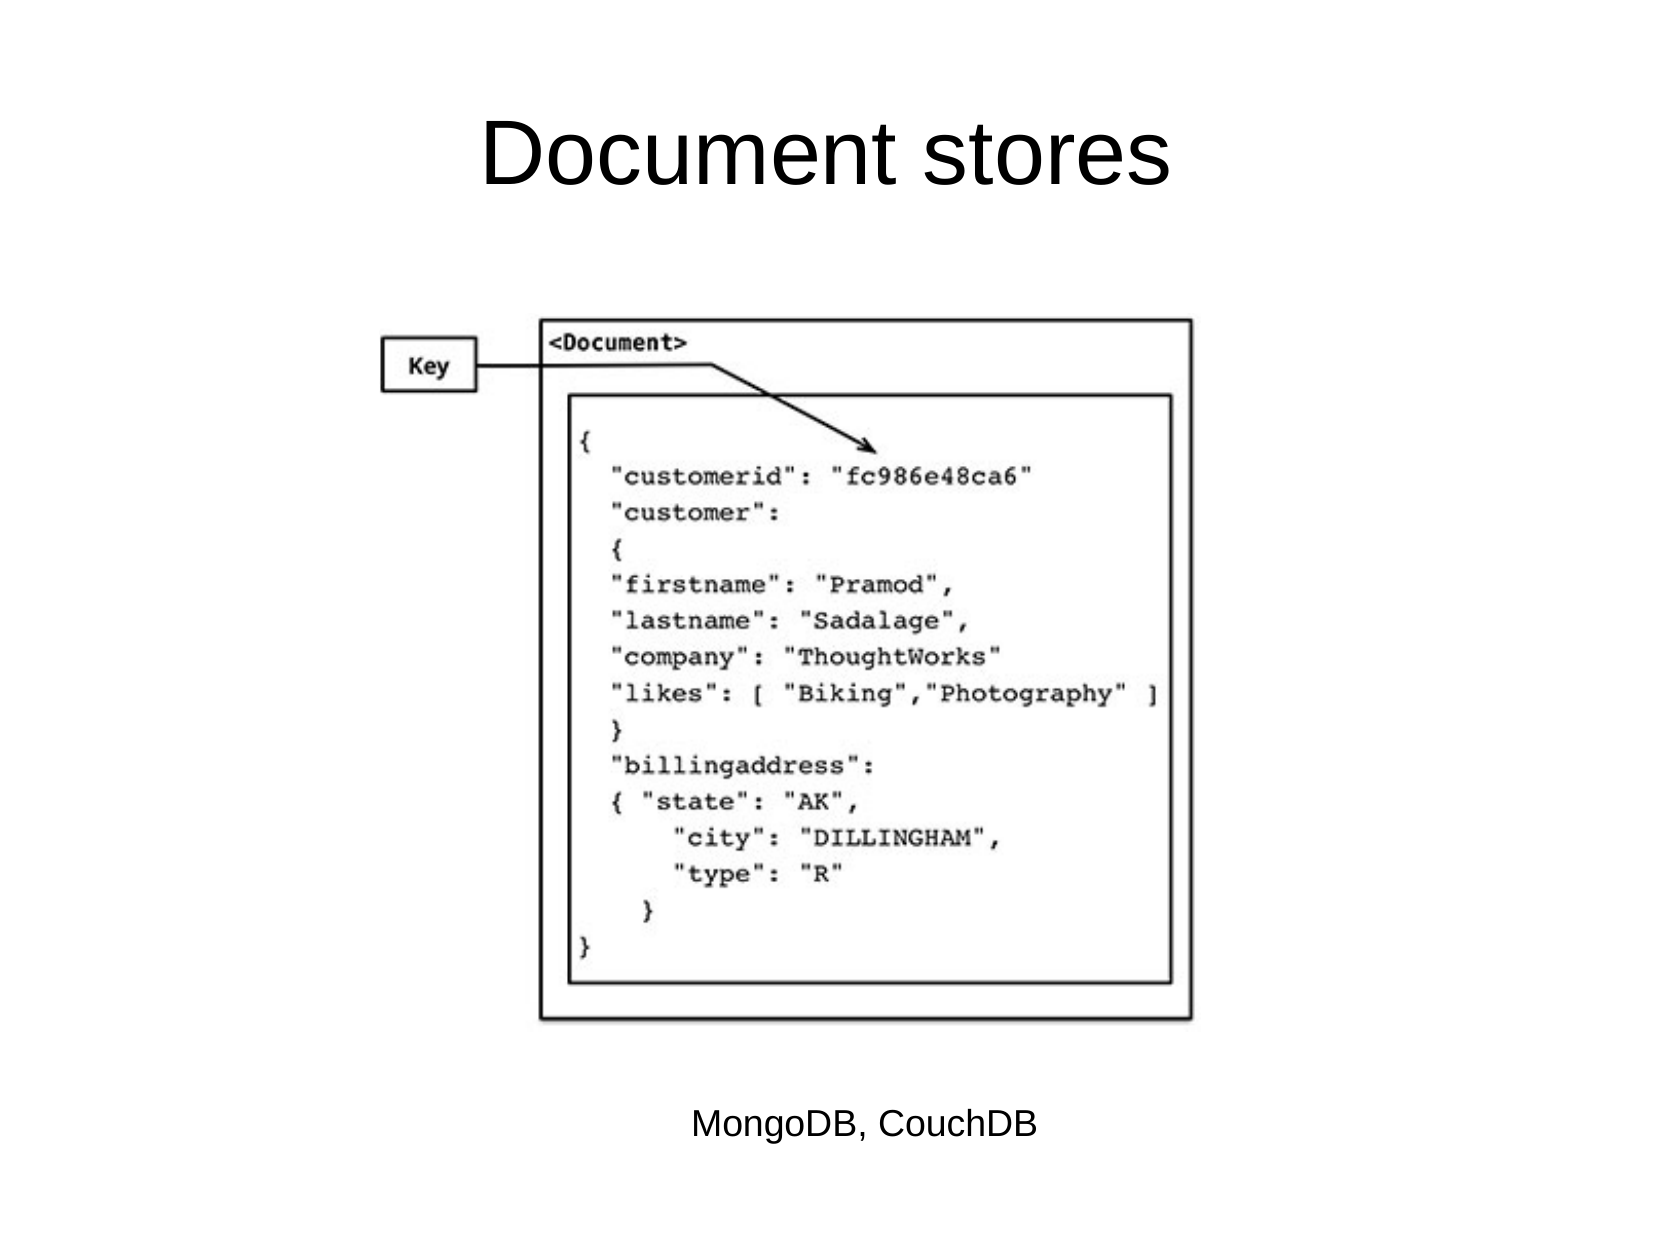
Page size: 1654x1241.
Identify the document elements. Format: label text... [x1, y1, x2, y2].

picture [379, 313, 1201, 1032]
title Document stores [82, 49, 1571, 257]
text_box MongoDB, CouchDB [676, 1095, 1054, 1152]
